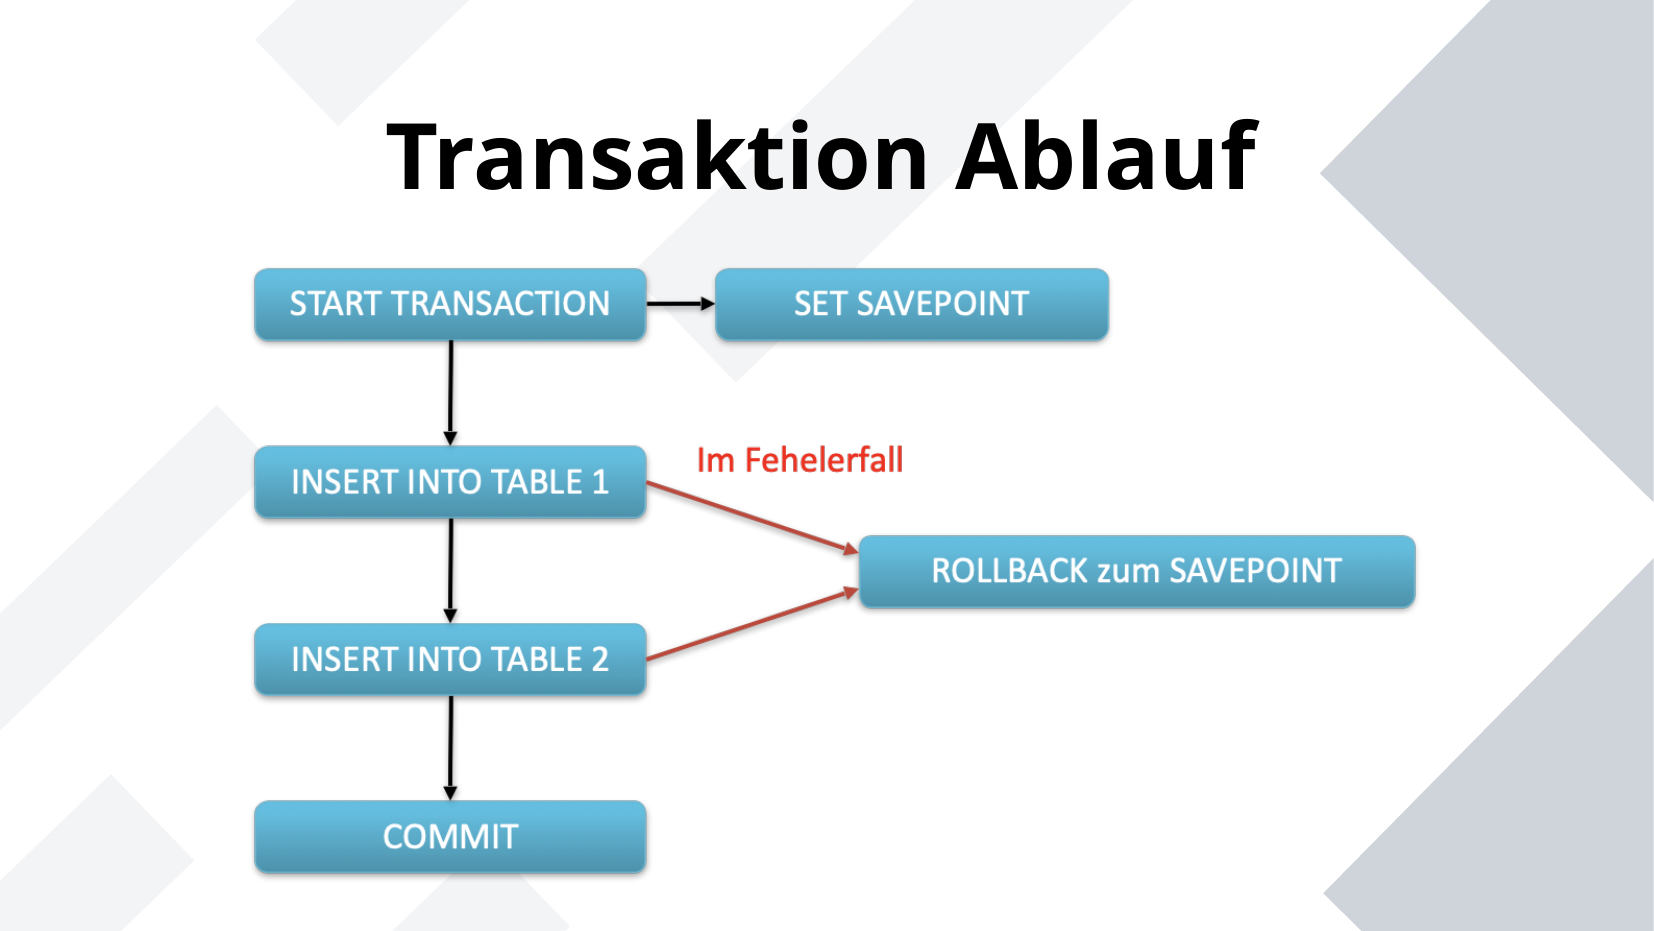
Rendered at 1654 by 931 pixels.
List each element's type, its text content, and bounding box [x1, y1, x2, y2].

title Transaktion Ablauf [76, 76, 1565, 233]
picture [246, 262, 1424, 886]
